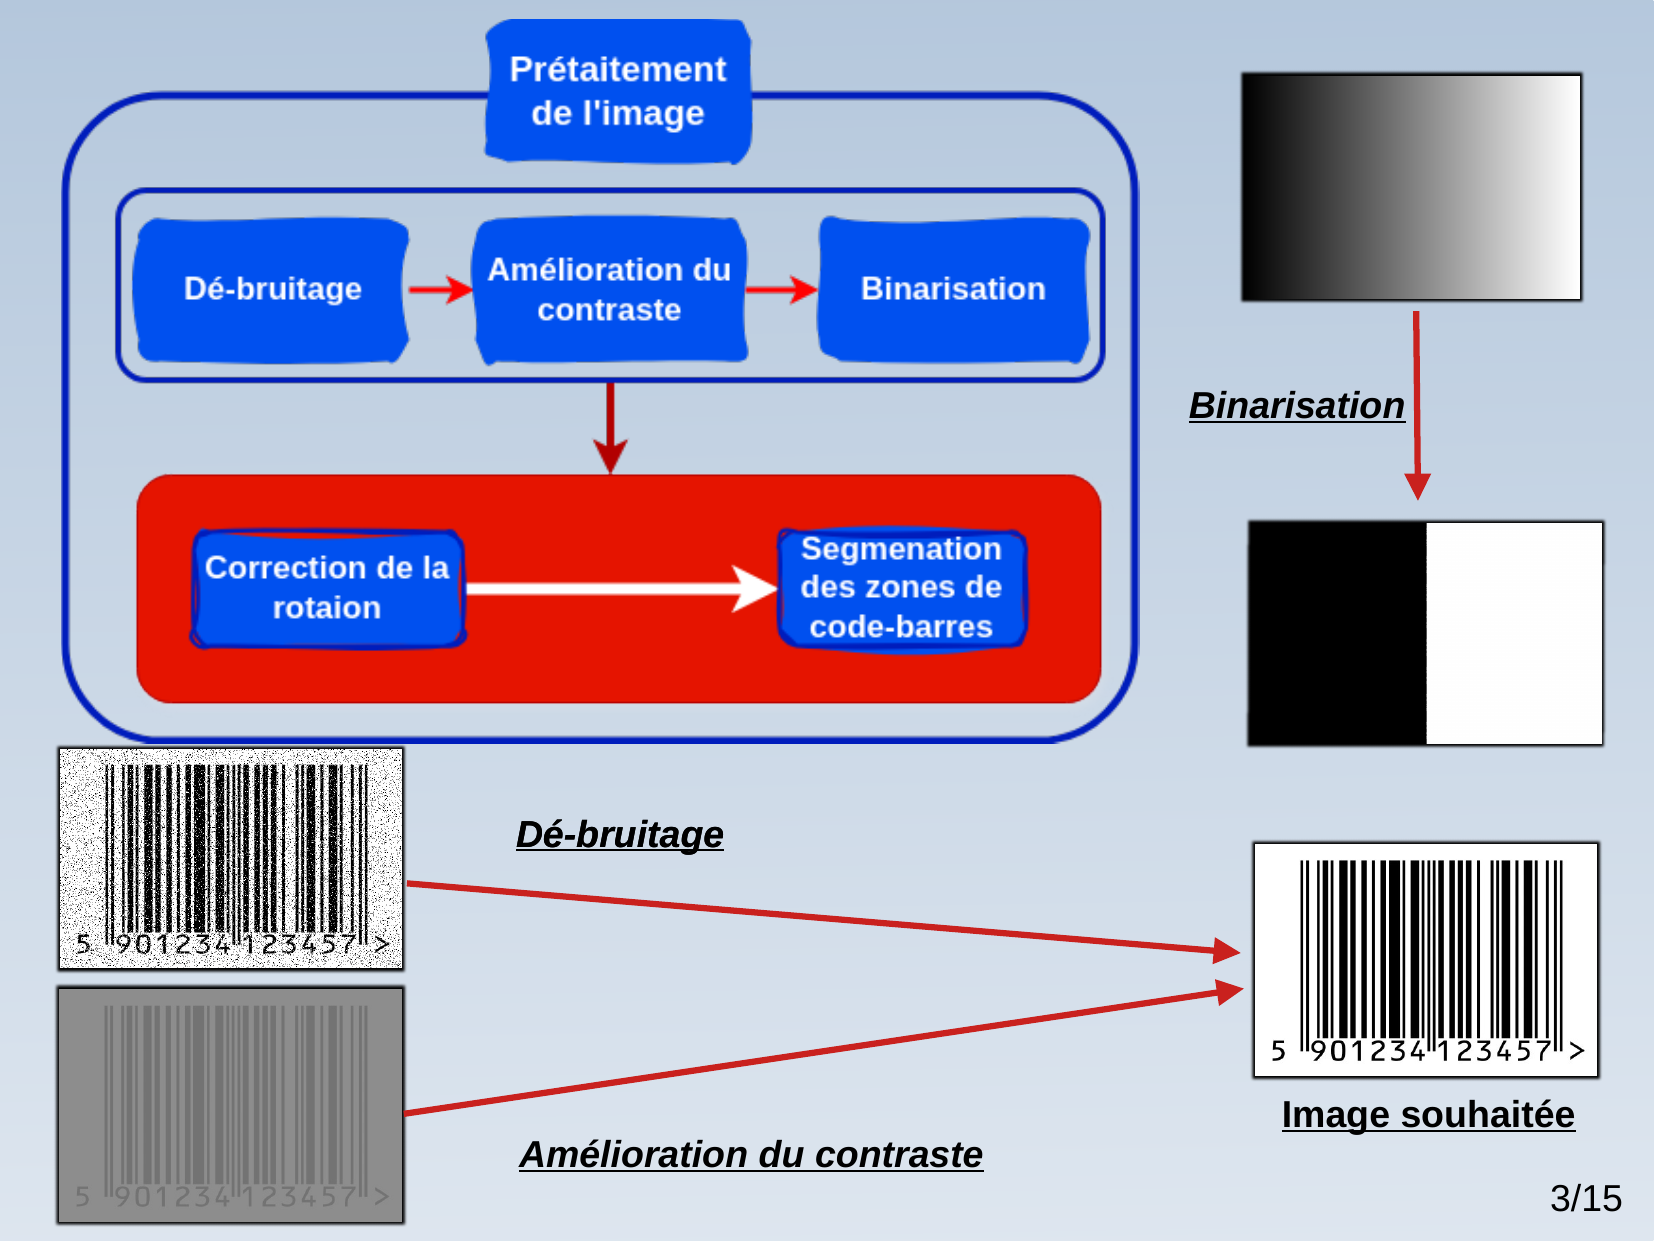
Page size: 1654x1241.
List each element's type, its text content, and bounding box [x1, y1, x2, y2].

picture [59, 989, 402, 1222]
picture [60, 749, 402, 969]
picture [1244, 76, 1580, 299]
picture [1251, 523, 1602, 744]
text_box Image souhaitée [1267, 1086, 1591, 1143]
text_box Binarisation [1174, 377, 1421, 435]
picture [1255, 844, 1597, 1076]
picture [61, 19, 1140, 744]
text_box Amélioration du contraste [504, 1126, 999, 1184]
text_box Dé-bruitage [501, 805, 740, 863]
